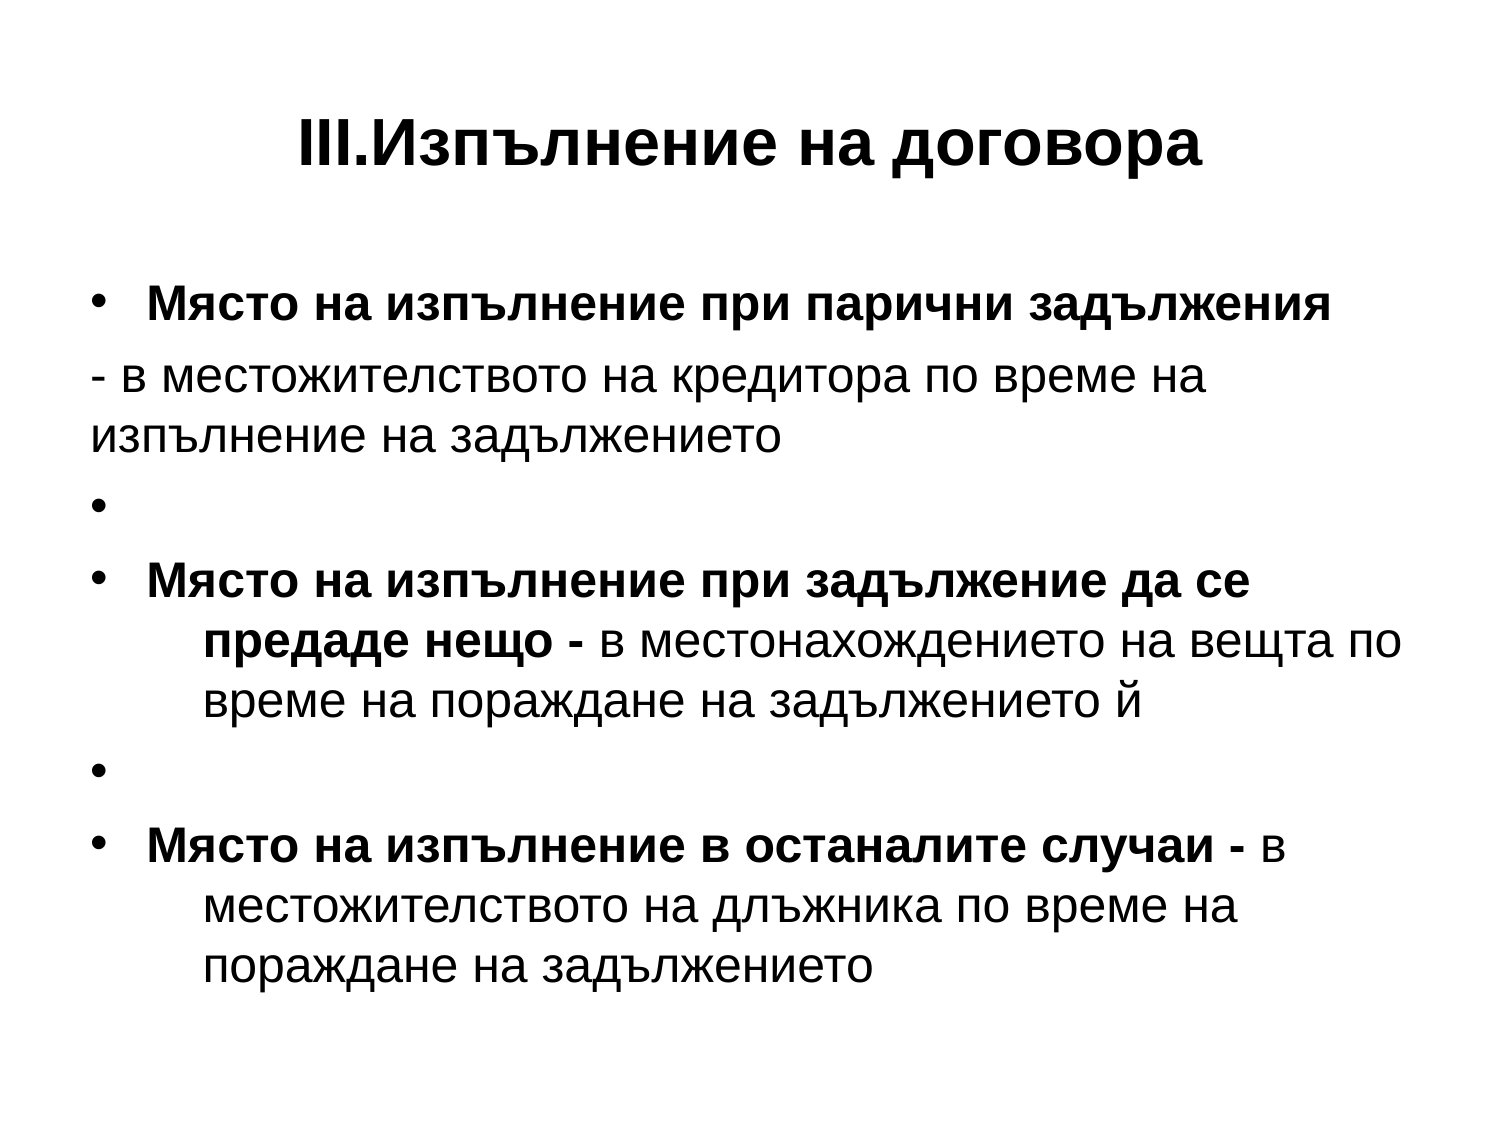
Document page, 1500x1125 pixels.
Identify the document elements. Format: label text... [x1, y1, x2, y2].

title ІІІ.Изпълнение на договора [75, 45, 1426, 233]
list Място на изпълнение при парични задължения - в местожителството на кредитора по време на изпълнение на задължението Място на изпълнение при задължение да се предаде нещо - в местонахождението на вещта по време на пораждане на задължението й Място на изпълнение в останалите случаи - в местожителството на длъжника по време на пораждане на задължението [75, 262, 1426, 1005]
